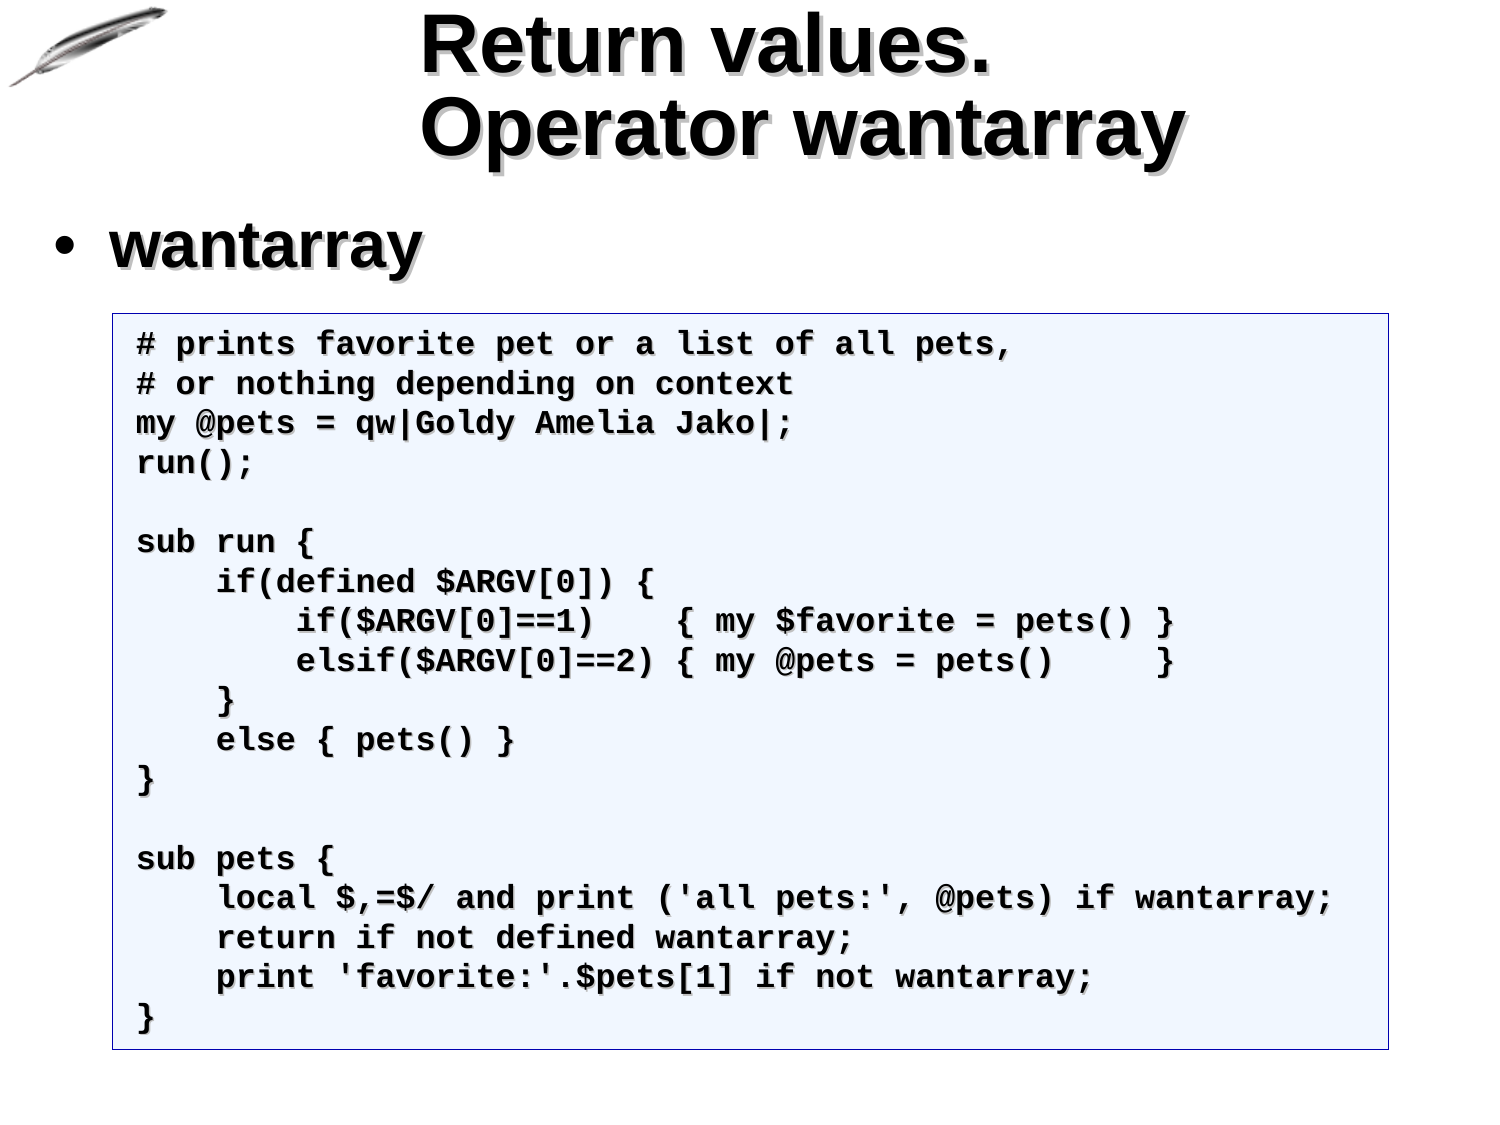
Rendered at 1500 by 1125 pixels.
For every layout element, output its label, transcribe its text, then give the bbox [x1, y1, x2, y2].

title Return values. Operator wantarray [419, 0, 1459, 179]
list wantarray [53, 207, 1447, 1084]
picture [5, 5, 173, 89]
text_box # prints favorite pet or a list of all pets, # or nothing depending on context my @pets = qw|Goldy Amelia Jako|; run(); sub run { if(defined $ARGV[0]) { if($ARGV[0]==1) { my $favorite = pets() } elsif($ARGV[0]==2) { my @pets = pets() } } else { pets() } } sub pets { local $,=$/ and print ('all pets:', @pets) if wantarray; return if not defined wantarray; print 'favorite:'.$pets[1] if not wantarray; } [112, 313, 1389, 1050]
